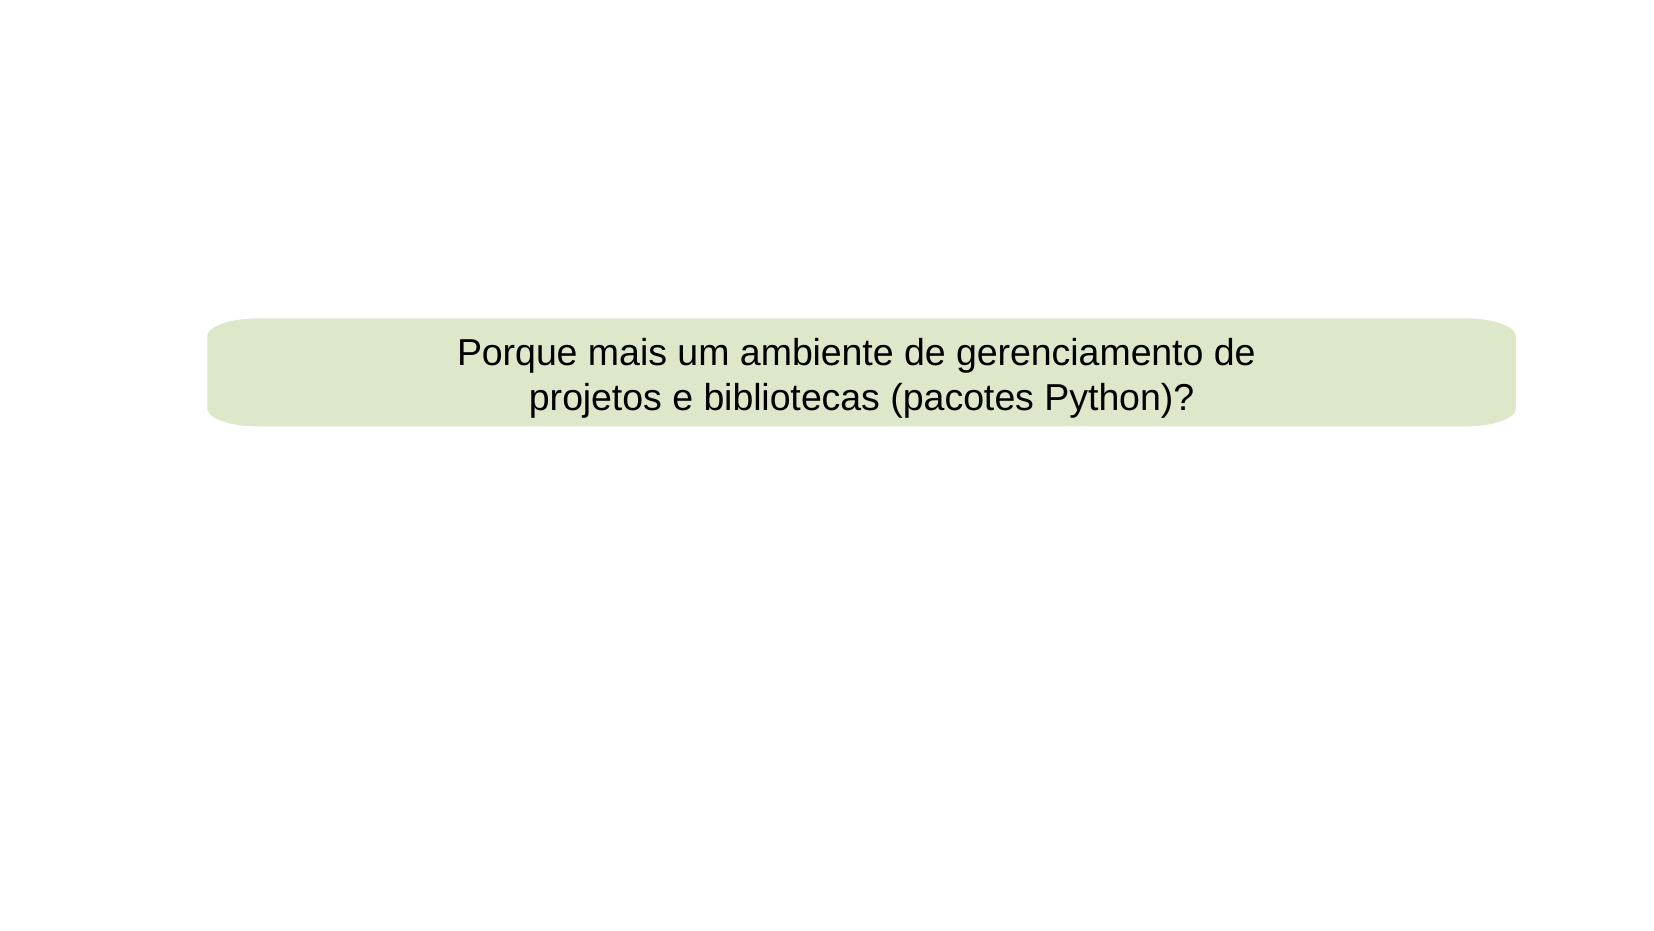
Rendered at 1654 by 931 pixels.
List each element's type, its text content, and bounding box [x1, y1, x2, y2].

text_box Porque mais um ambiente de gerenciamento de projetos e bibliotecas (pacotes Python)? [206, 317, 1517, 428]
